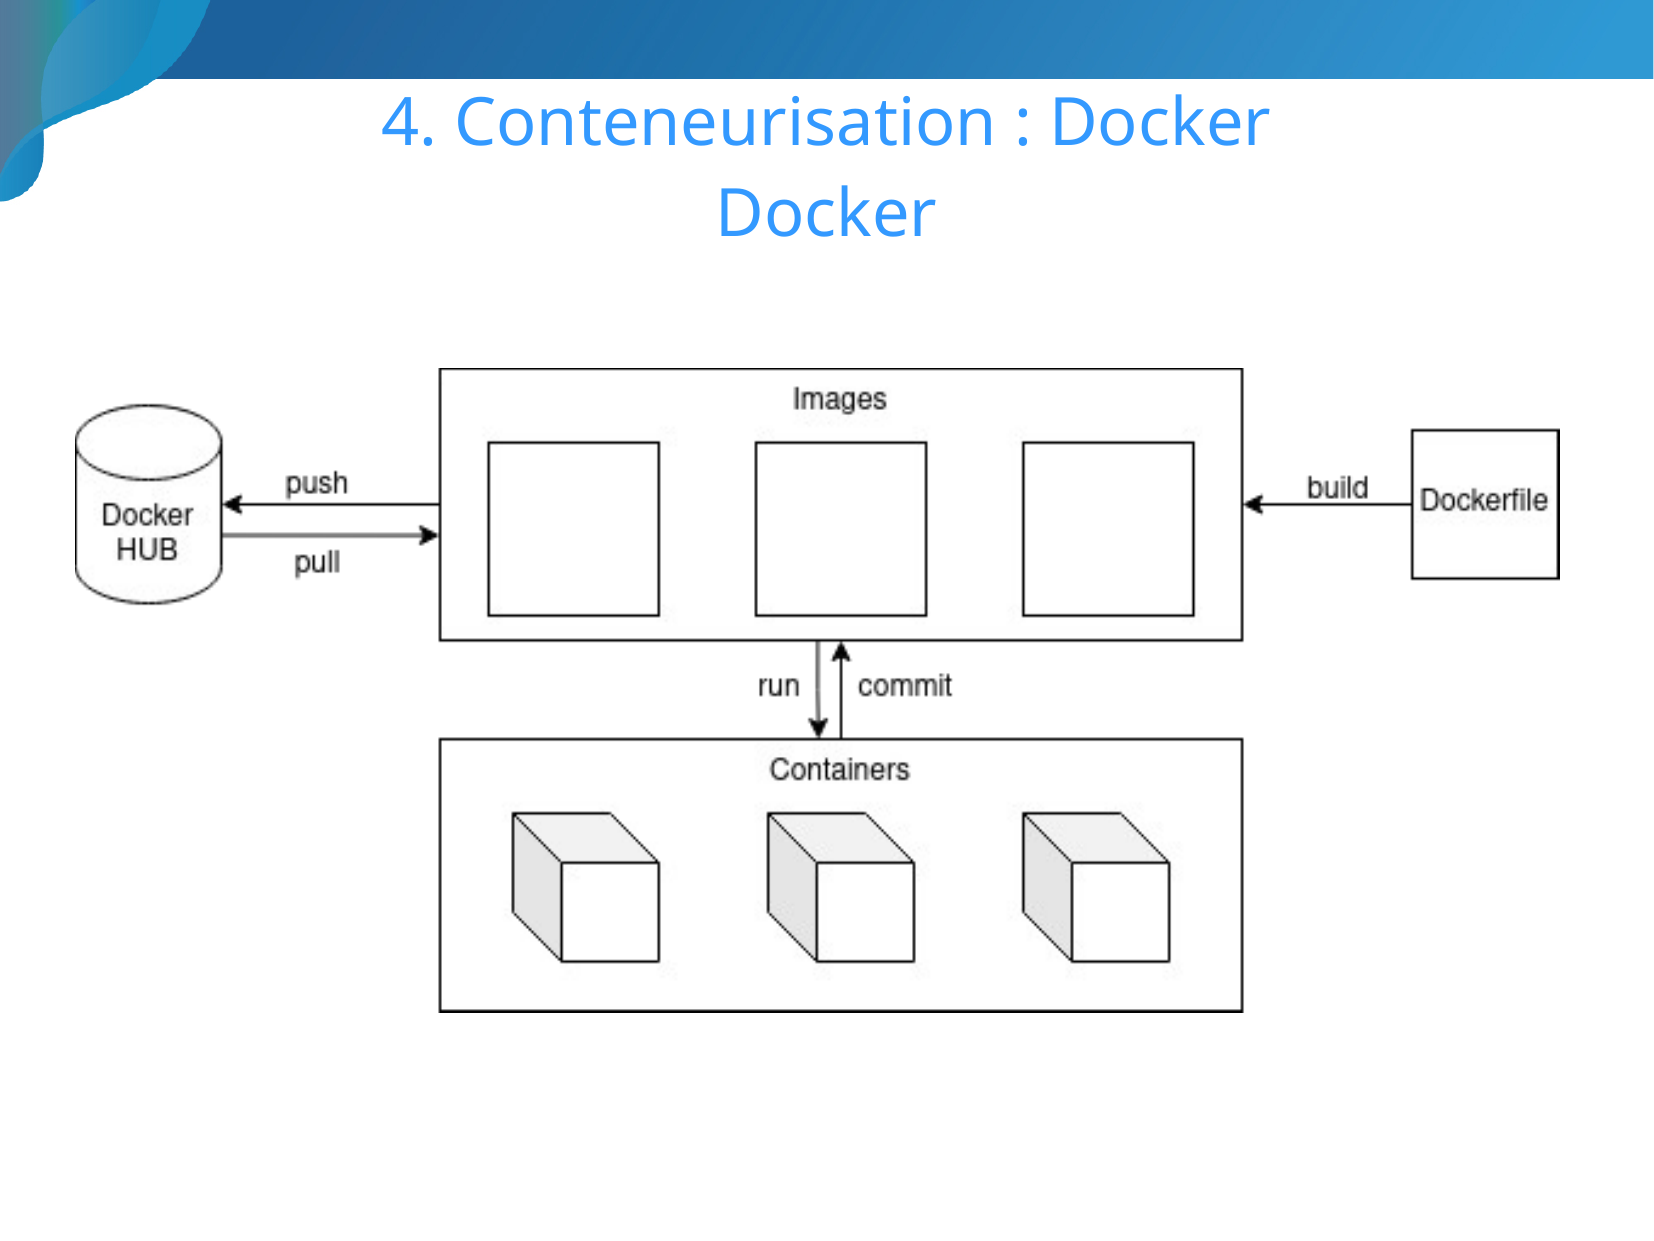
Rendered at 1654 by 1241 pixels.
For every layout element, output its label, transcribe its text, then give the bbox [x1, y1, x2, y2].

picture [0, 0, 1654, 1241]
title 4. Conteneurisation : Docker Docker [82, 68, 1571, 261]
